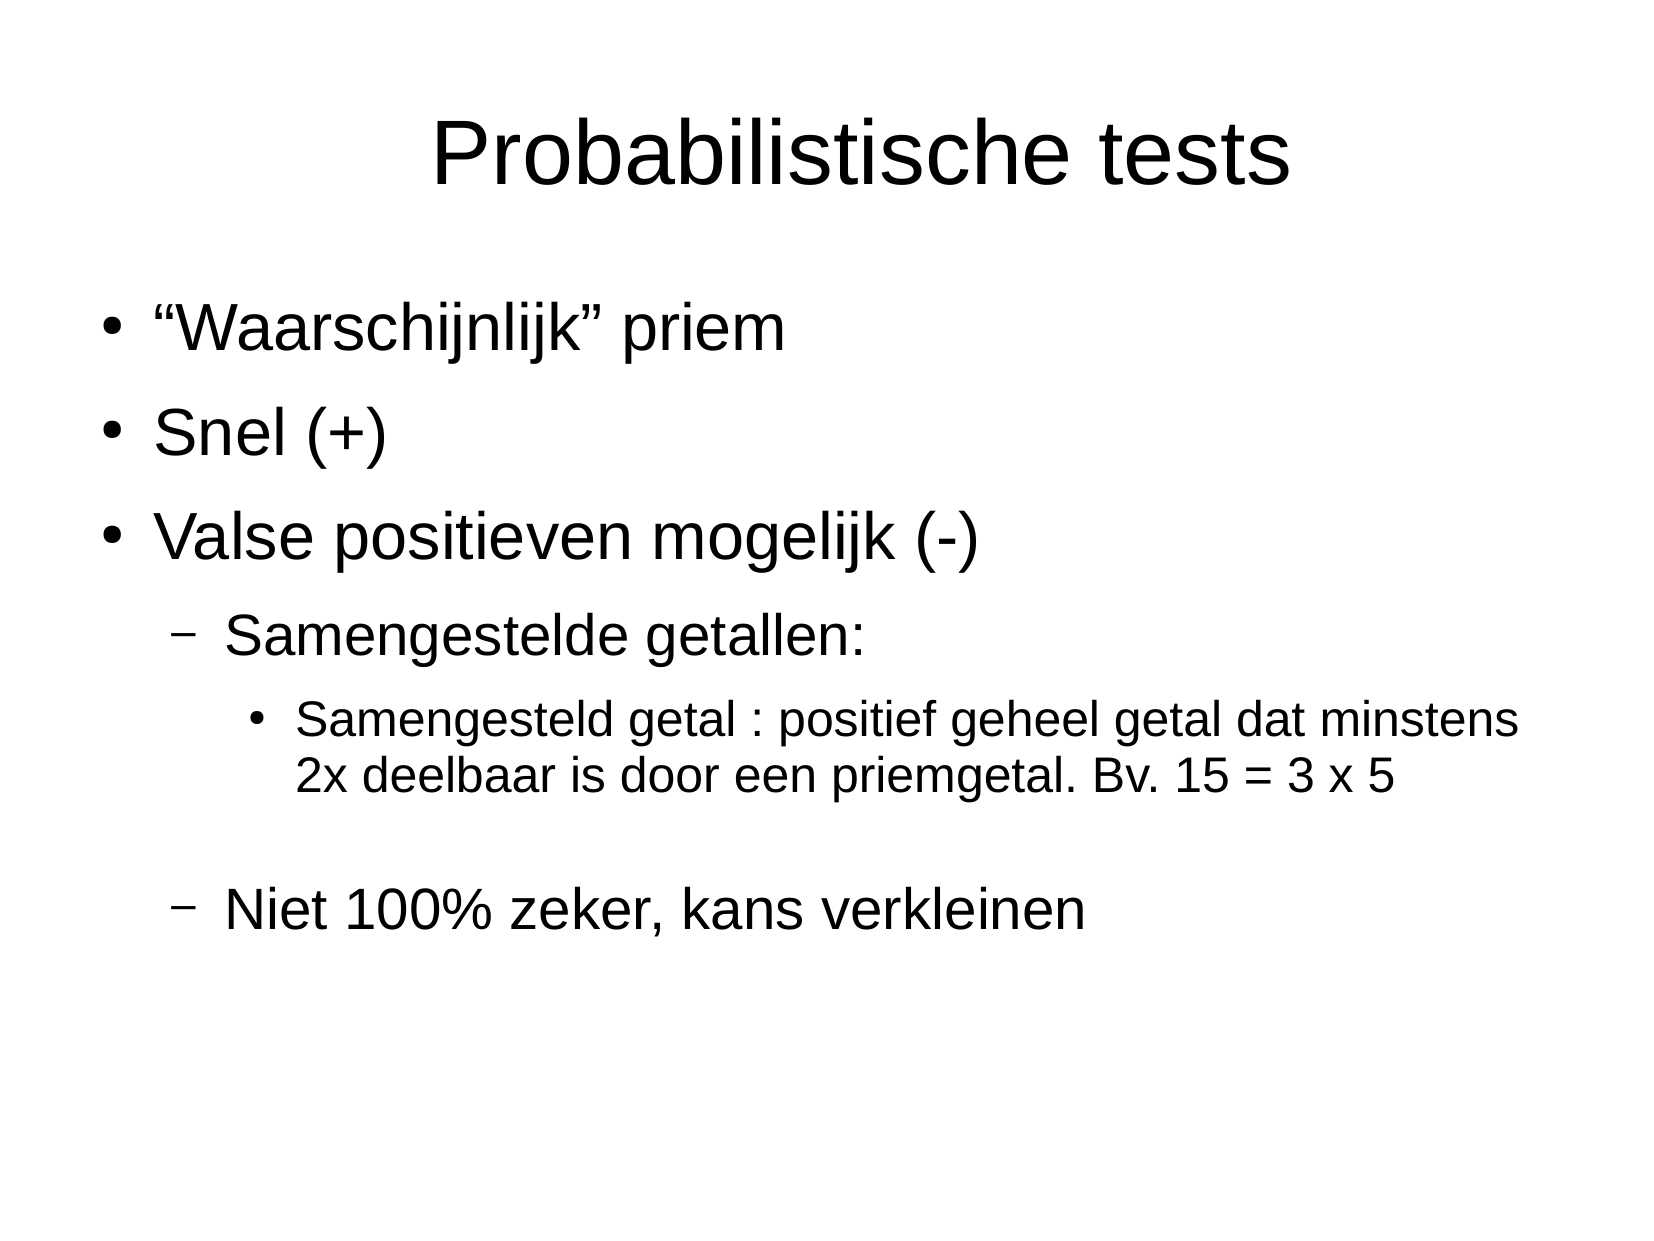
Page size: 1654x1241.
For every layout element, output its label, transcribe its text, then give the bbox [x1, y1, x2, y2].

title Probabilistische tests [82, 49, 1571, 257]
list “Waarschijnlijk” priem Snel (+) Valse positieven mogelijk (-) Samengestelde getallen: Samengesteld getal : positief geheel getal dat minstens 2x deelbaar is door een priemgetal. Bv. 15 = 3 x 5 Niet 100% zeker, kans verkleinen [82, 290, 1571, 1010]
